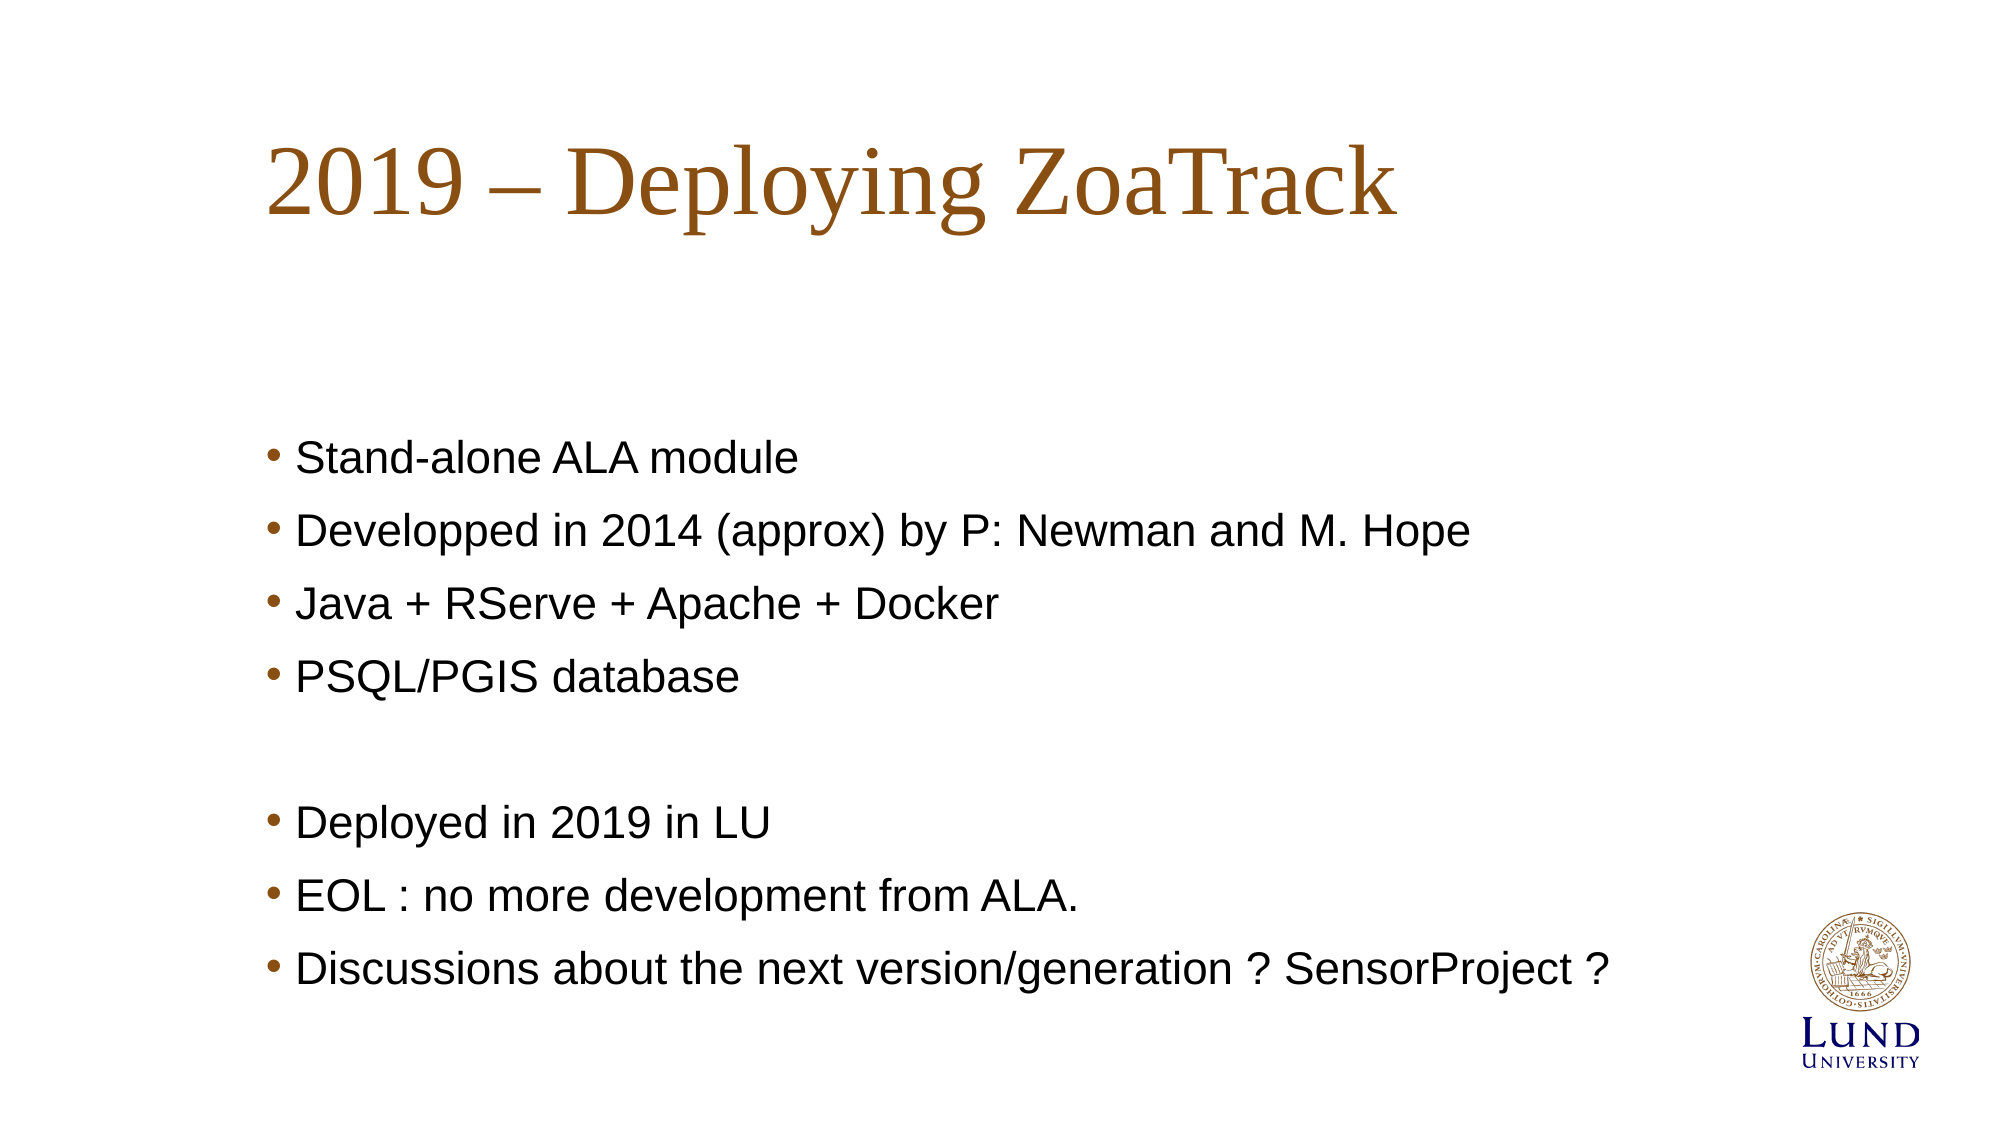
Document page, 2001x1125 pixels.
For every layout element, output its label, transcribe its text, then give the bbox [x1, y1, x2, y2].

title 2019 – Deploying ZoaTrack [265, 94, 1713, 284]
list Stand-alone ALA module Developped in 2014 (approx) by P: Newman and M. Hope Java + RServe + Apache + Docker PSQL/PGIS database Deployed in 2019 in LU EOL : no more development from ALA. Discussions about the next version/generation ? SensorProject ? [265, 354, 1713, 1004]
